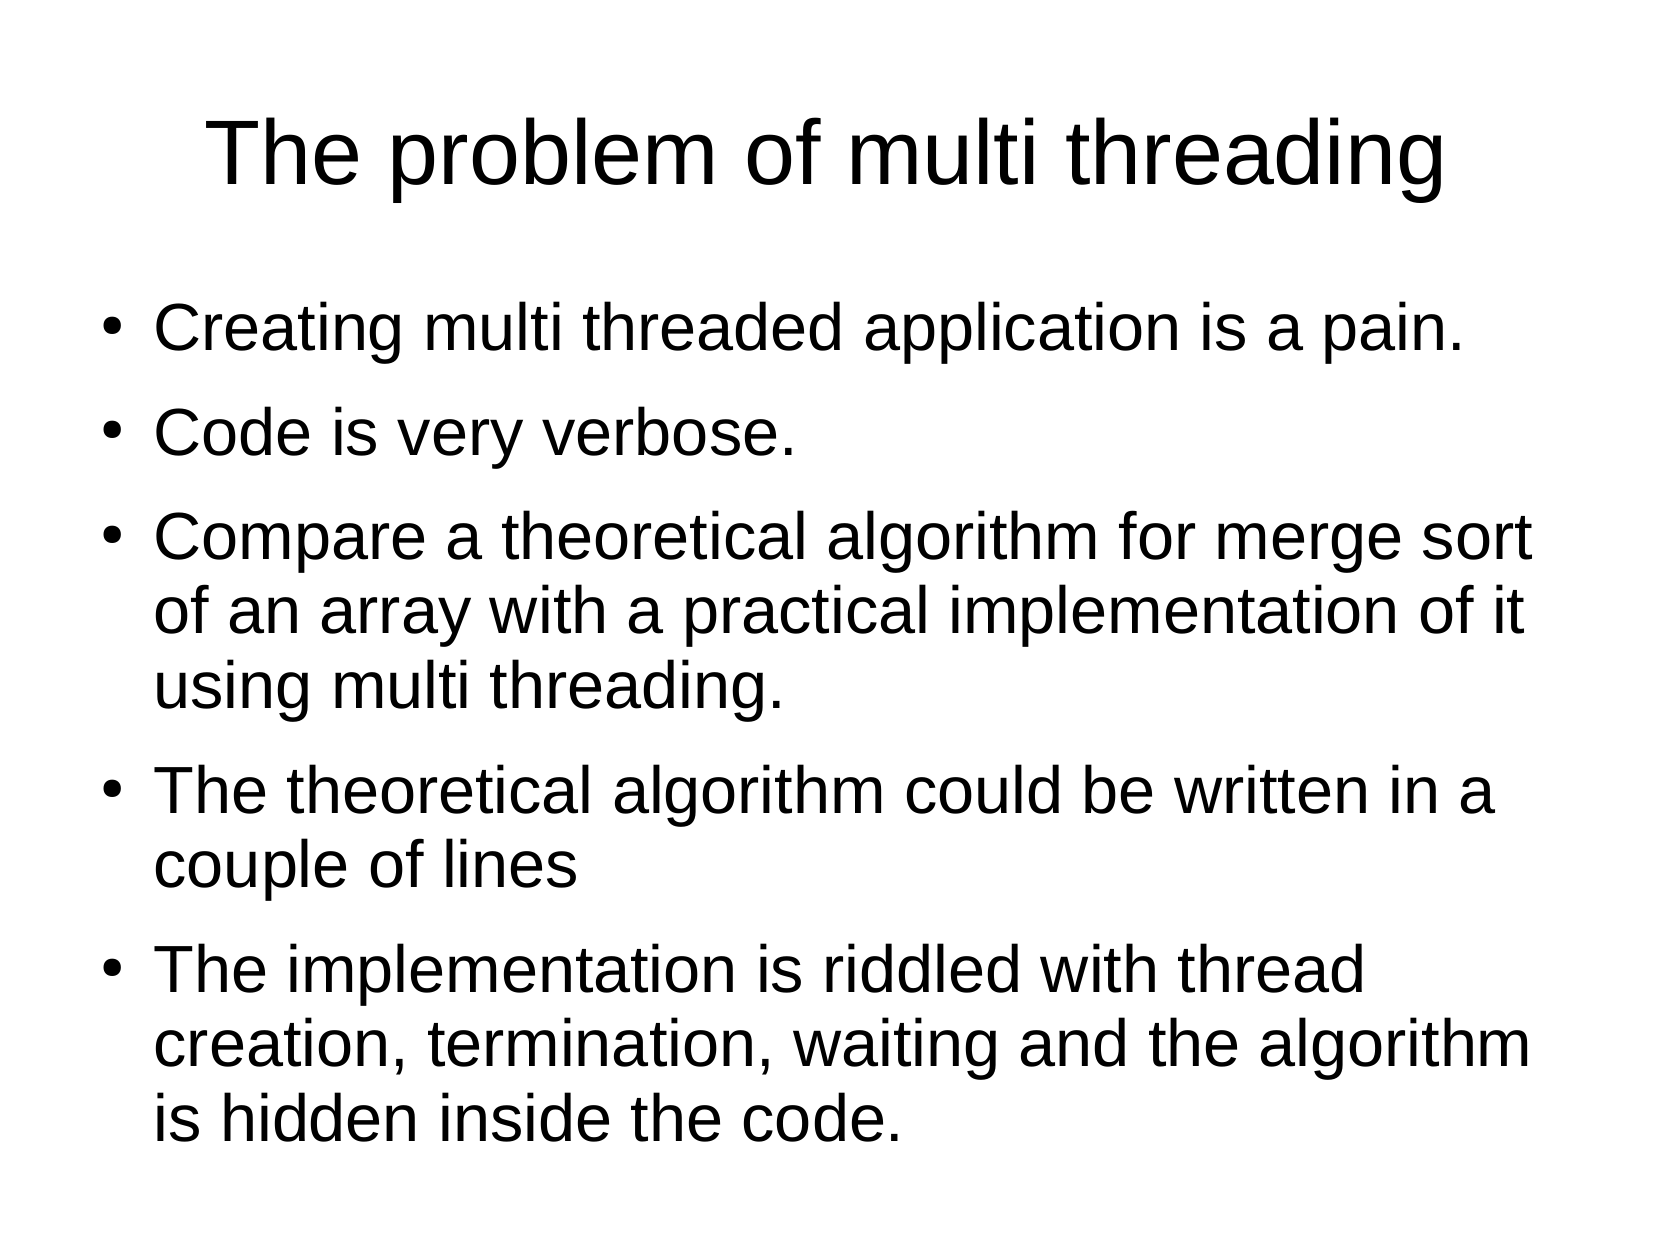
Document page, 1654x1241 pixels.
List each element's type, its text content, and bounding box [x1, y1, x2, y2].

list Creating multi threaded application is a pain. Code is very verbose. Compare a theoretical algorithm for merge sort of an array with a practical implementation of it using multi threading. The theoretical algorithm could be written in a couple of lines The implementation is riddled with thread creation, termination, waiting and the algorithm is hidden inside the code. [82, 290, 1571, 1201]
title The problem of multi threading [82, 49, 1571, 257]
